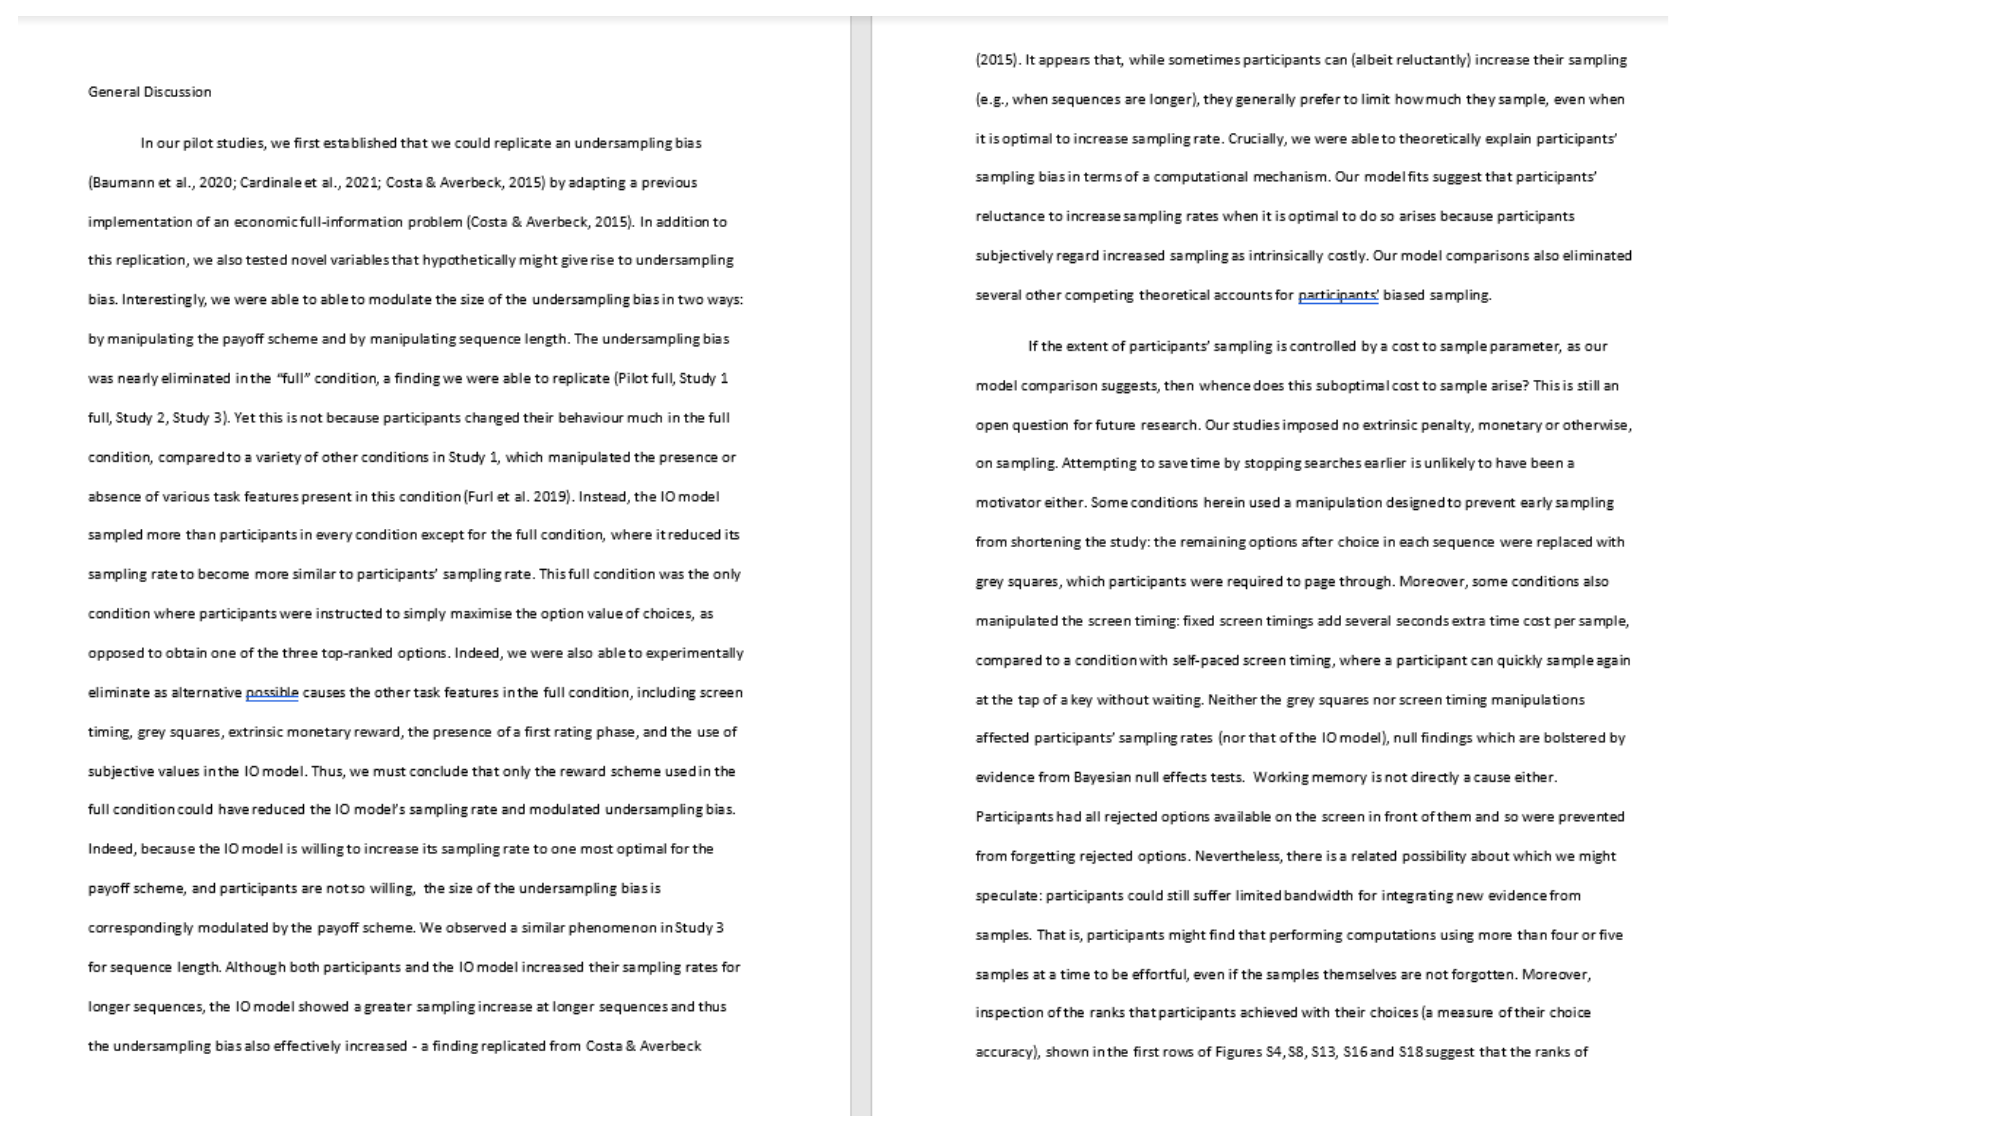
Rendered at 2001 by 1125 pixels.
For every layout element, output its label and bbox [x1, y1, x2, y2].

picture [18, 16, 1669, 1116]
